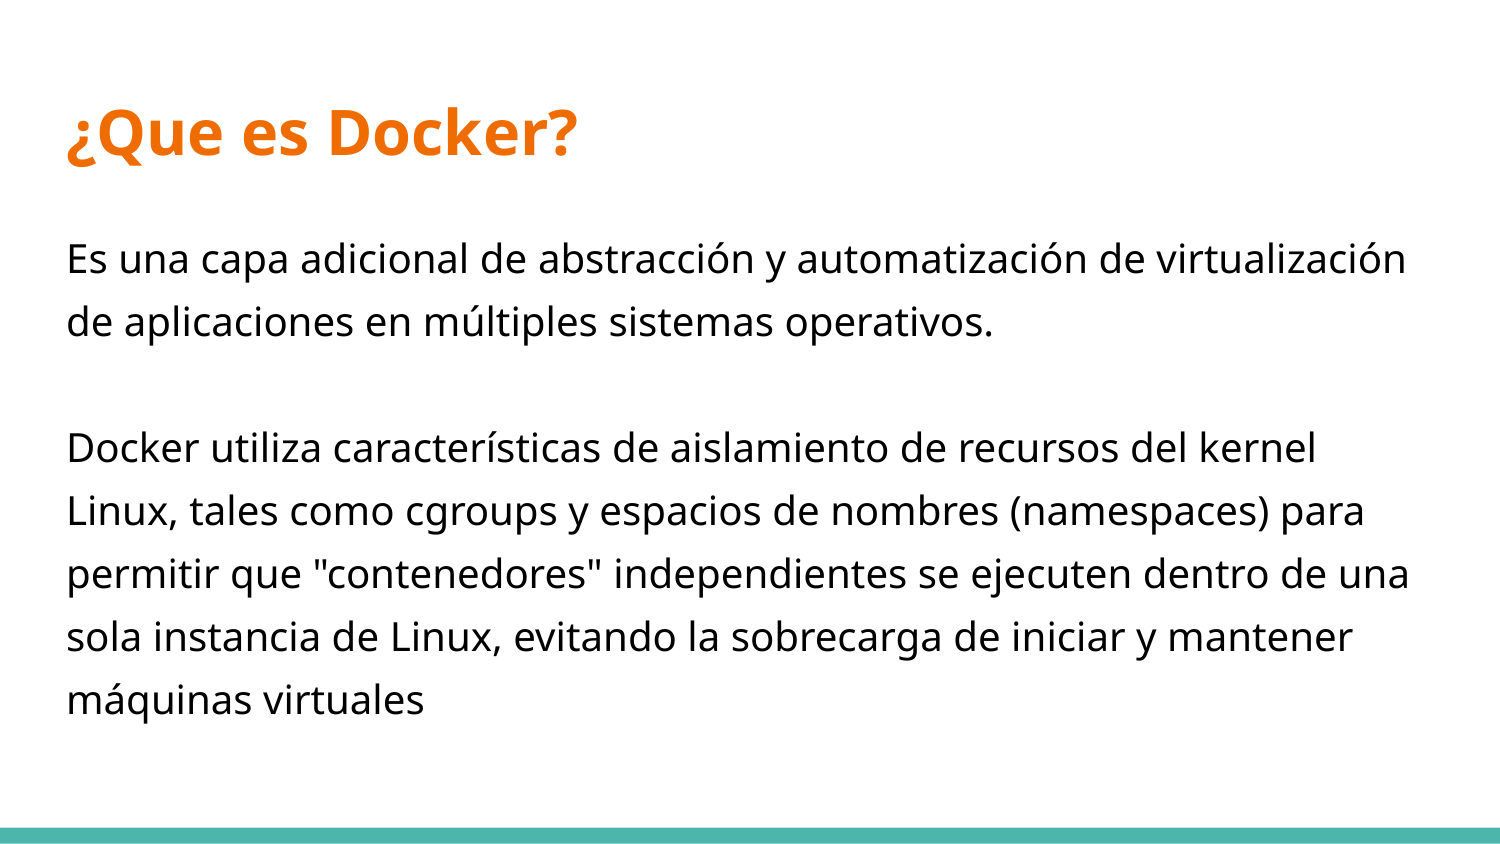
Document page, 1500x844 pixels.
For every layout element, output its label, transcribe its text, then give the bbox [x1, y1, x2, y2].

title ¿Que es Docker? [51, 72, 1449, 189]
list Es una capa adicional de abstracción y automatización de virtualización de aplicaciones en múltiples sistemas operativos. Docker utiliza características de aislamiento de recursos del kernel Linux, tales como cgroups y espacios de nombres (namespaces) para permitir que "contenedores" independientes se ejecuten dentro de una sola instancia de Linux, evitando la sobrecarga de iniciar y mantener máquinas virtuales [51, 207, 1449, 750]
